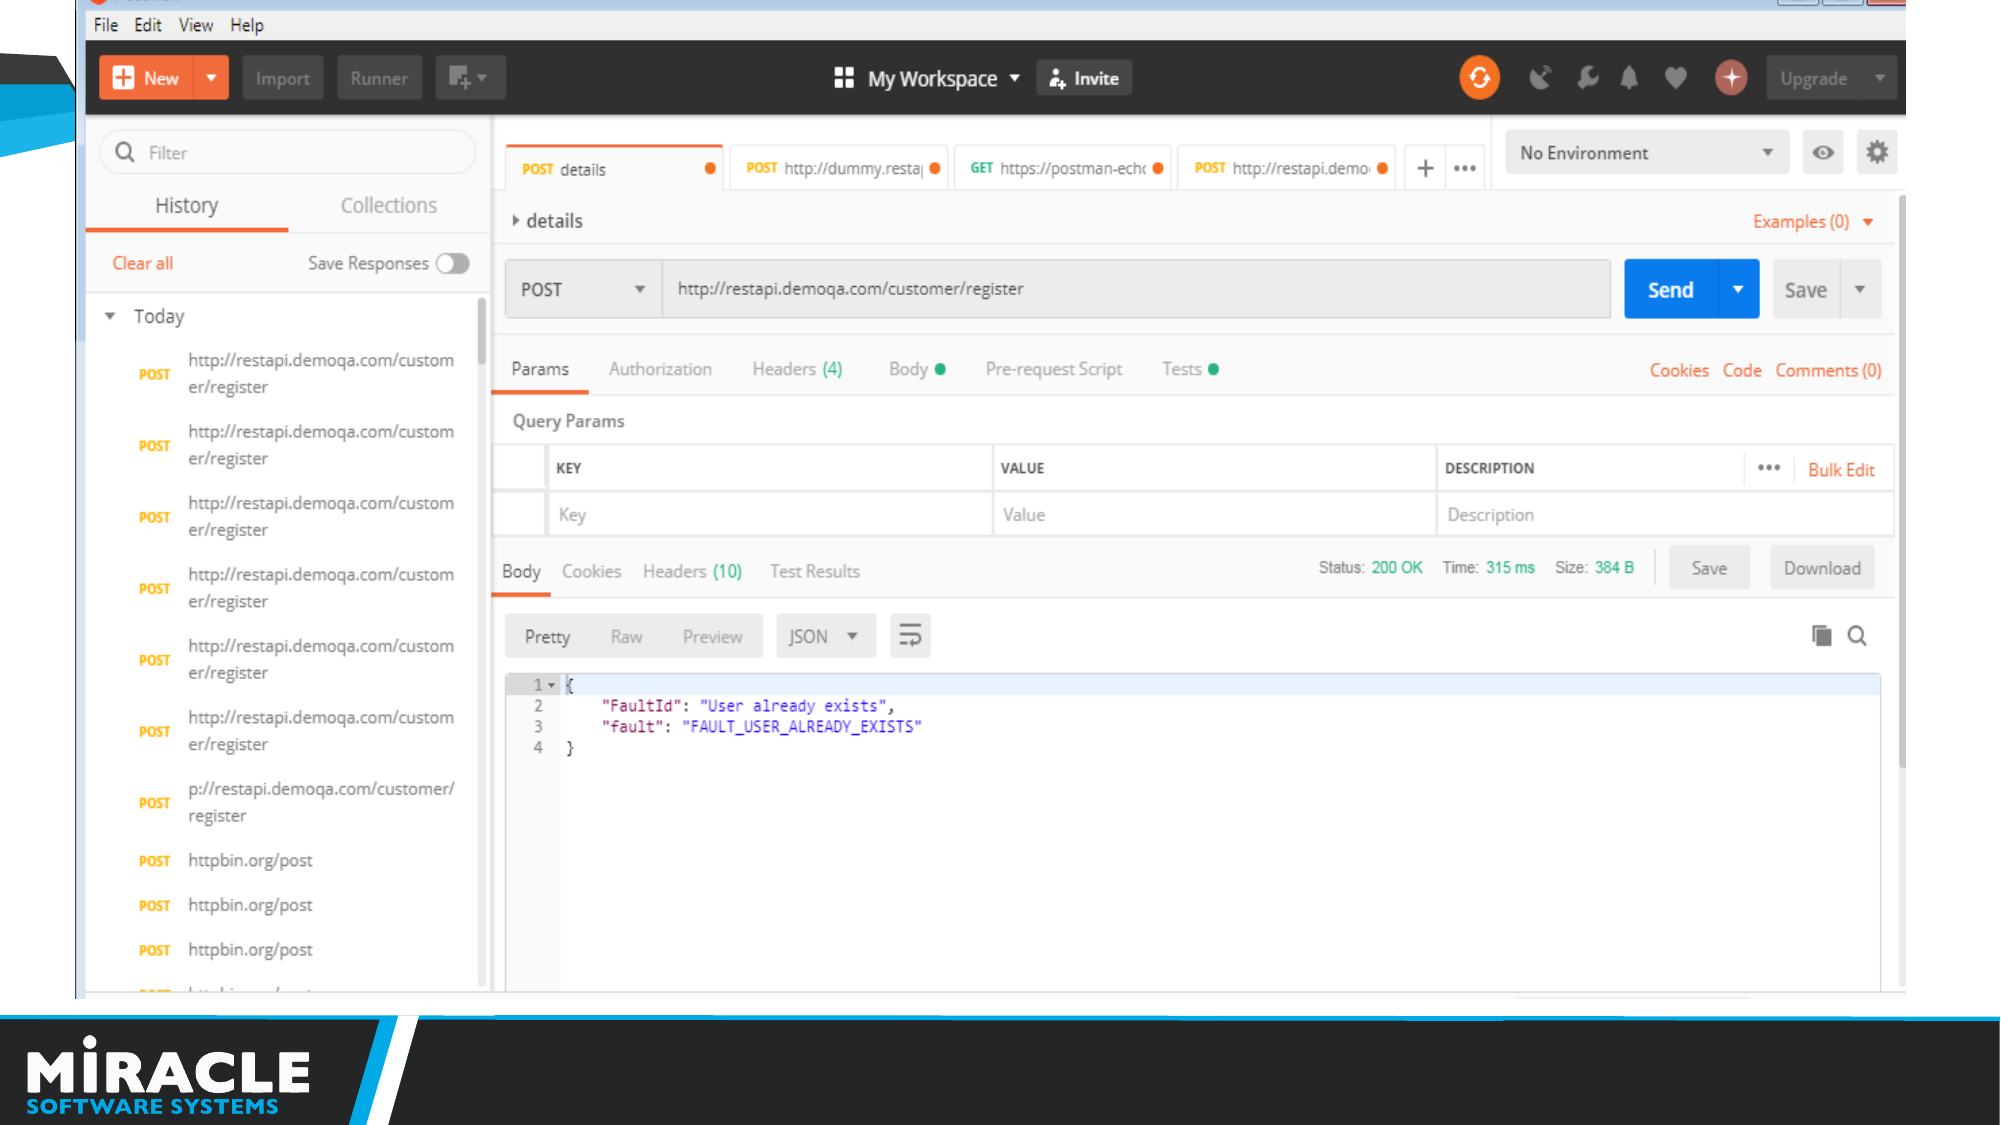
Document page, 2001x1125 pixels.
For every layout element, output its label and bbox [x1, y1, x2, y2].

picture [75, 0, 1906, 999]
